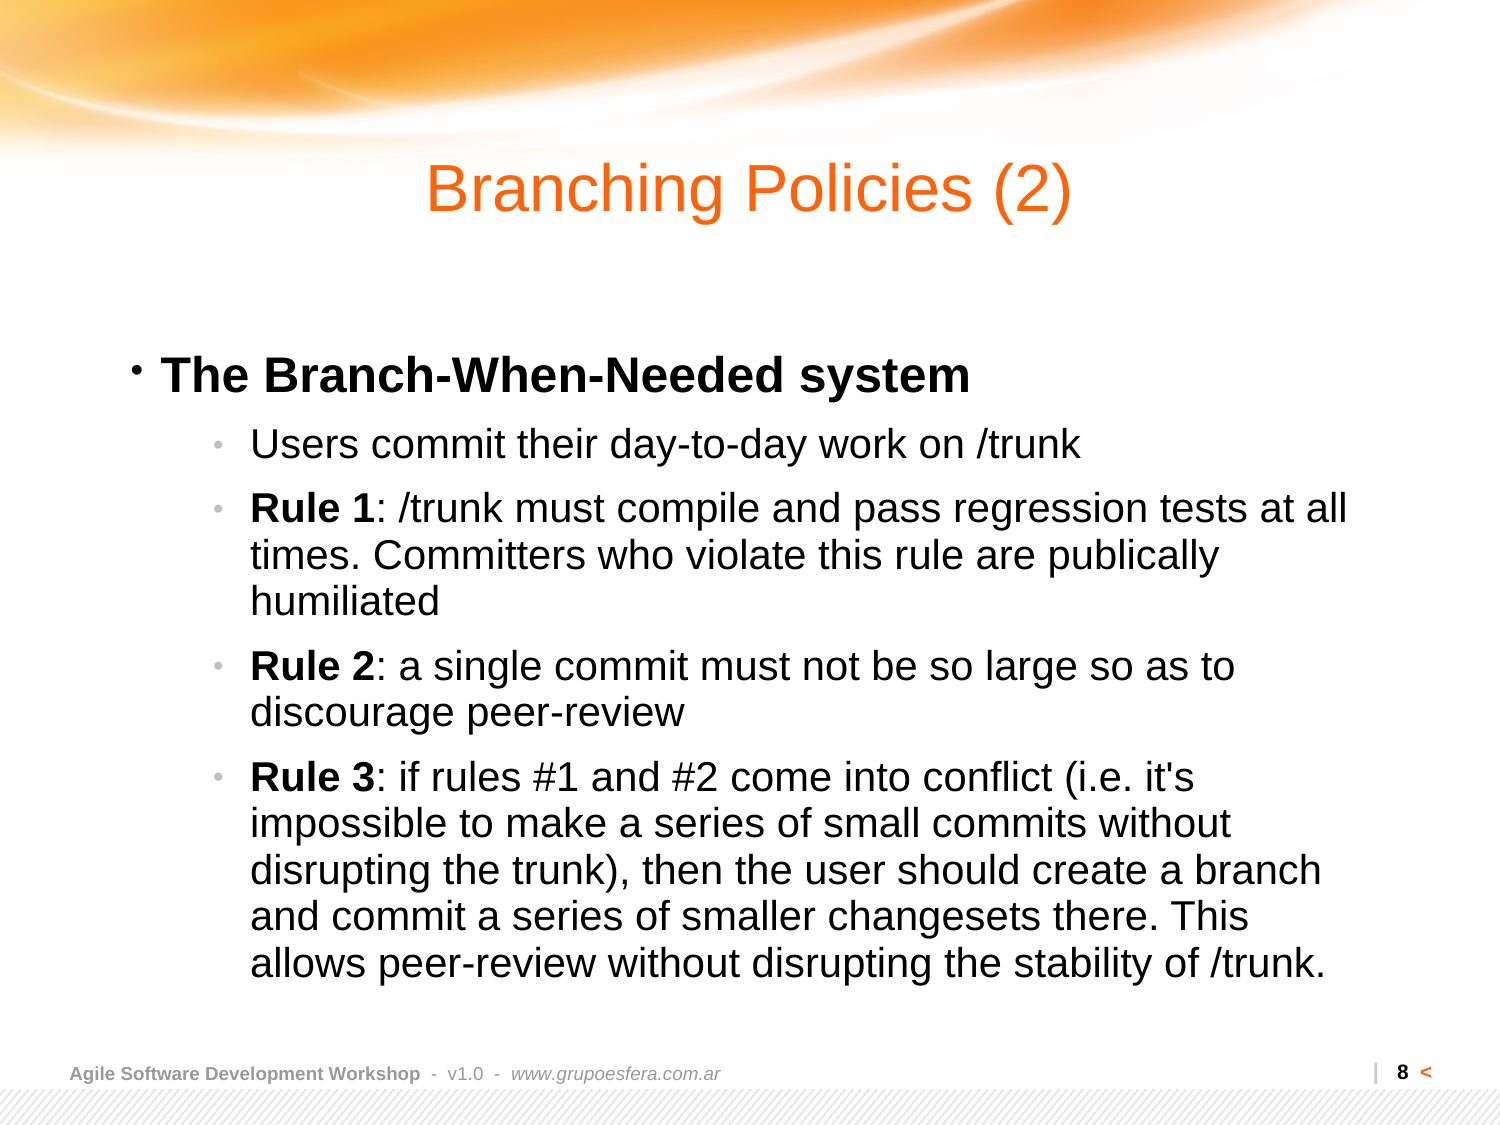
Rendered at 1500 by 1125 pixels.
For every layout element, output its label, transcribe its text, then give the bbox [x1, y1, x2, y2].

title Branching Policies (2) [143, 133, 1357, 247]
picture [0, 0, 1500, 174]
list The Branch-When-Needed system Users commit their day-to-day work on /trunk Rule 1: /trunk must compile and pass regression tests at all times. Committers who violate this rule are publically humiliated Rule 2: a single commit must not be so large so as to discourage peer-review Rule 3: if rules #1 and #2 come into conflict (i.e. it's impossible to make a series of small commits without disrupting the trunk), then the user should create a branch and commit a series of smaller changesets there. This allows peer-review without disrupting the stability of /trunk. [130, 346, 1363, 988]
picture [0, 1089, 1500, 1125]
